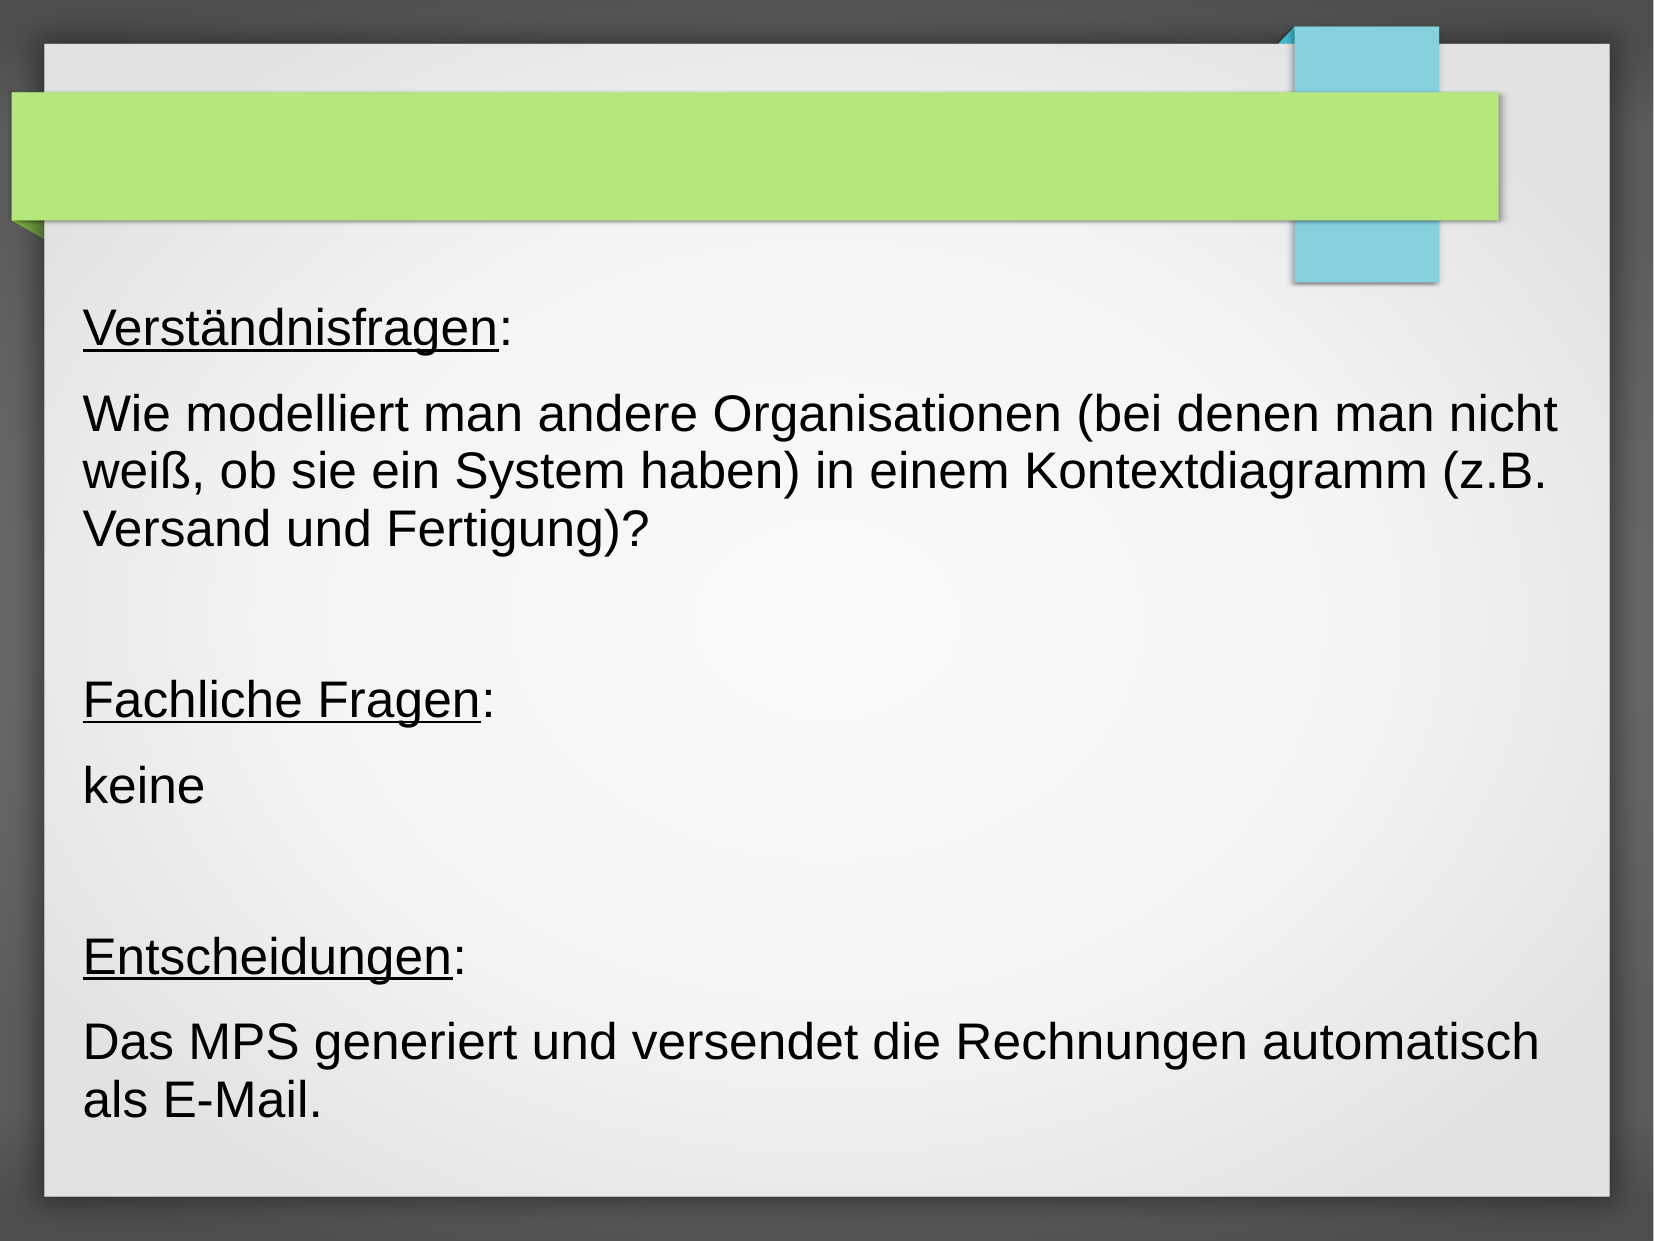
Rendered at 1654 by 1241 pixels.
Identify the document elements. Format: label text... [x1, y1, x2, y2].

picture [0, 0, 1654, 1241]
list Verständnisfragen: Wie modelliert man andere Organisationen (bei denen man nicht weiß, ob sie ein System haben) in einem Kontextdiagramm (z.B. Versand und Fertigung)? Fachliche Fragen: keine Entscheidungen: Das MPS generiert und versendet die Rechnungen automatisch als E-Mail. [82, 295, 1571, 1134]
